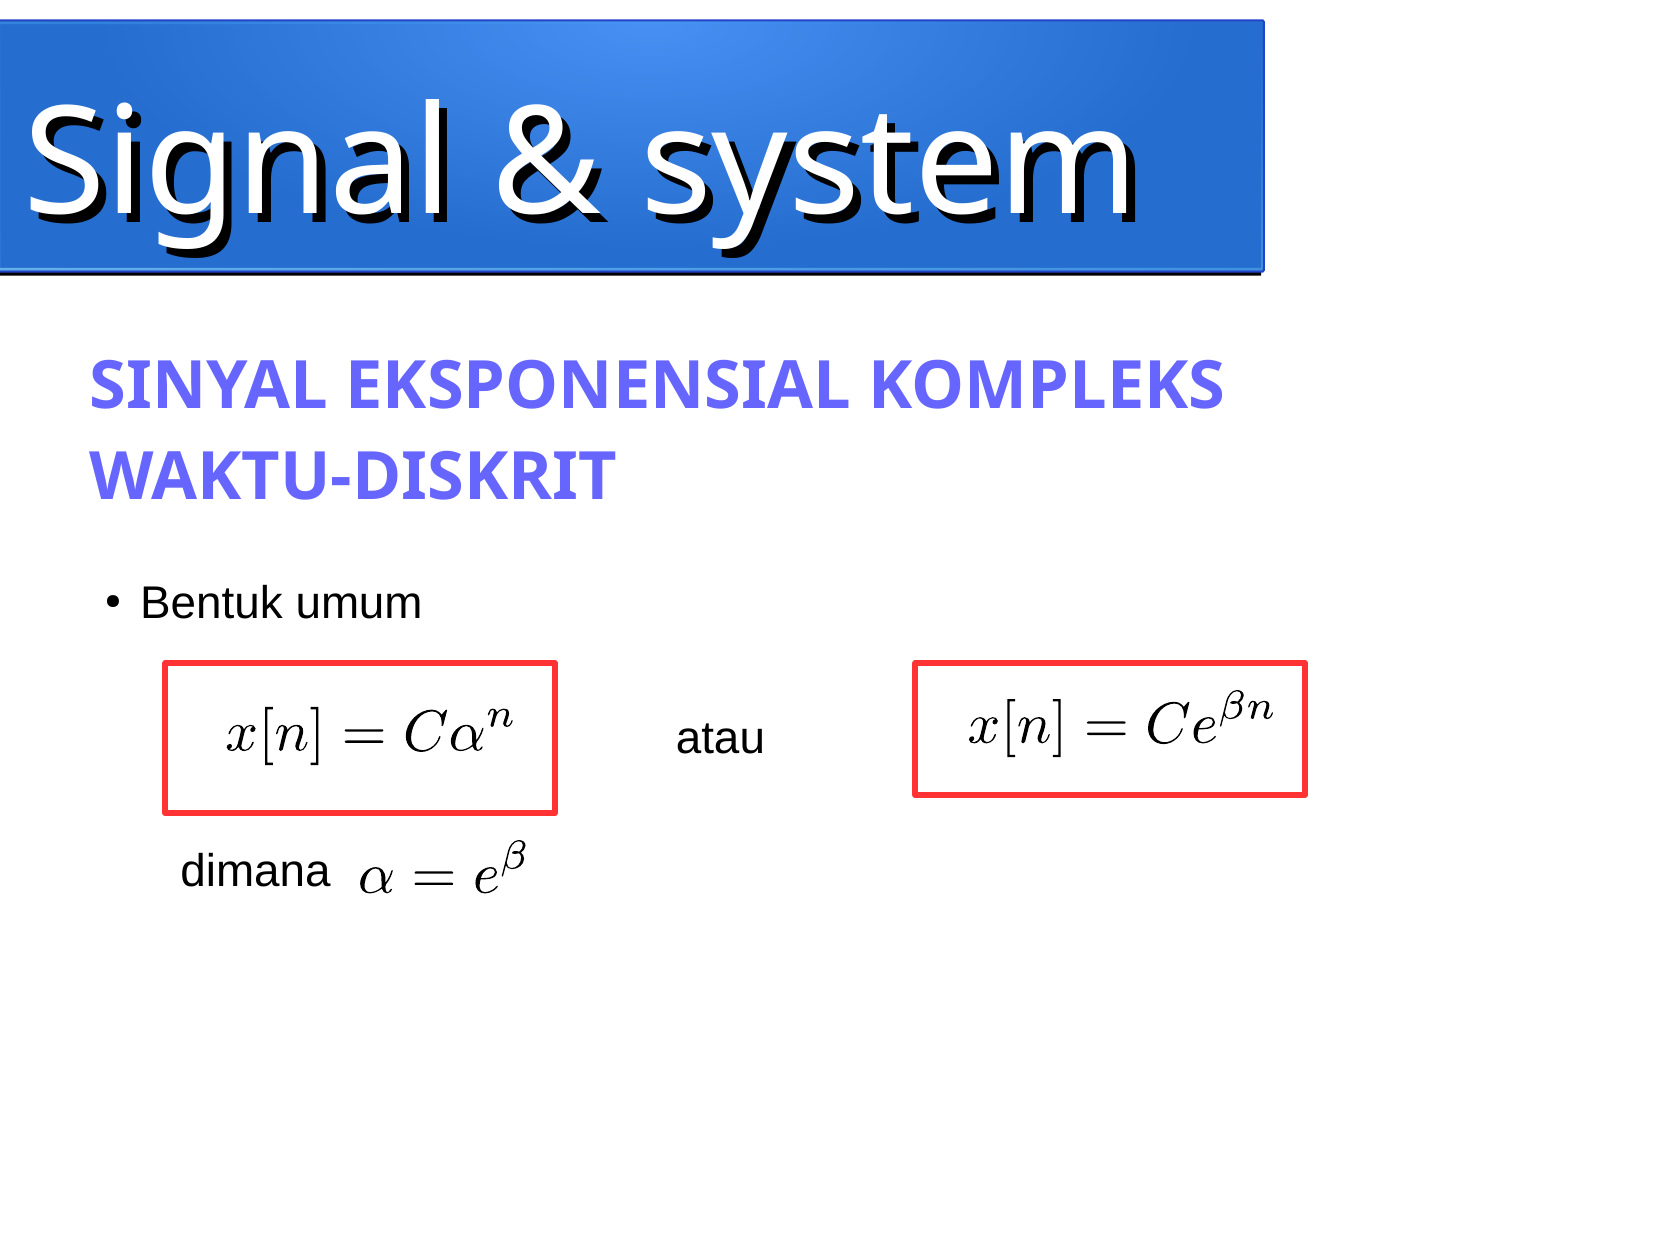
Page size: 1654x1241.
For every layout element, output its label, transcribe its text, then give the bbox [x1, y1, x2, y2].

text_box SINYAL EKSPONENSIAL KOMPLEKS WAKTU-DISKRIT [75, 330, 1531, 501]
title Signal & system [23, 0, 1323, 331]
text_box [967, 690, 1276, 758]
text_box [357, 840, 529, 894]
text_box [225, 706, 515, 766]
text_box atau [661, 705, 781, 772]
text_box Bentuk umum [90, 570, 438, 637]
text_box dimana [165, 837, 346, 904]
